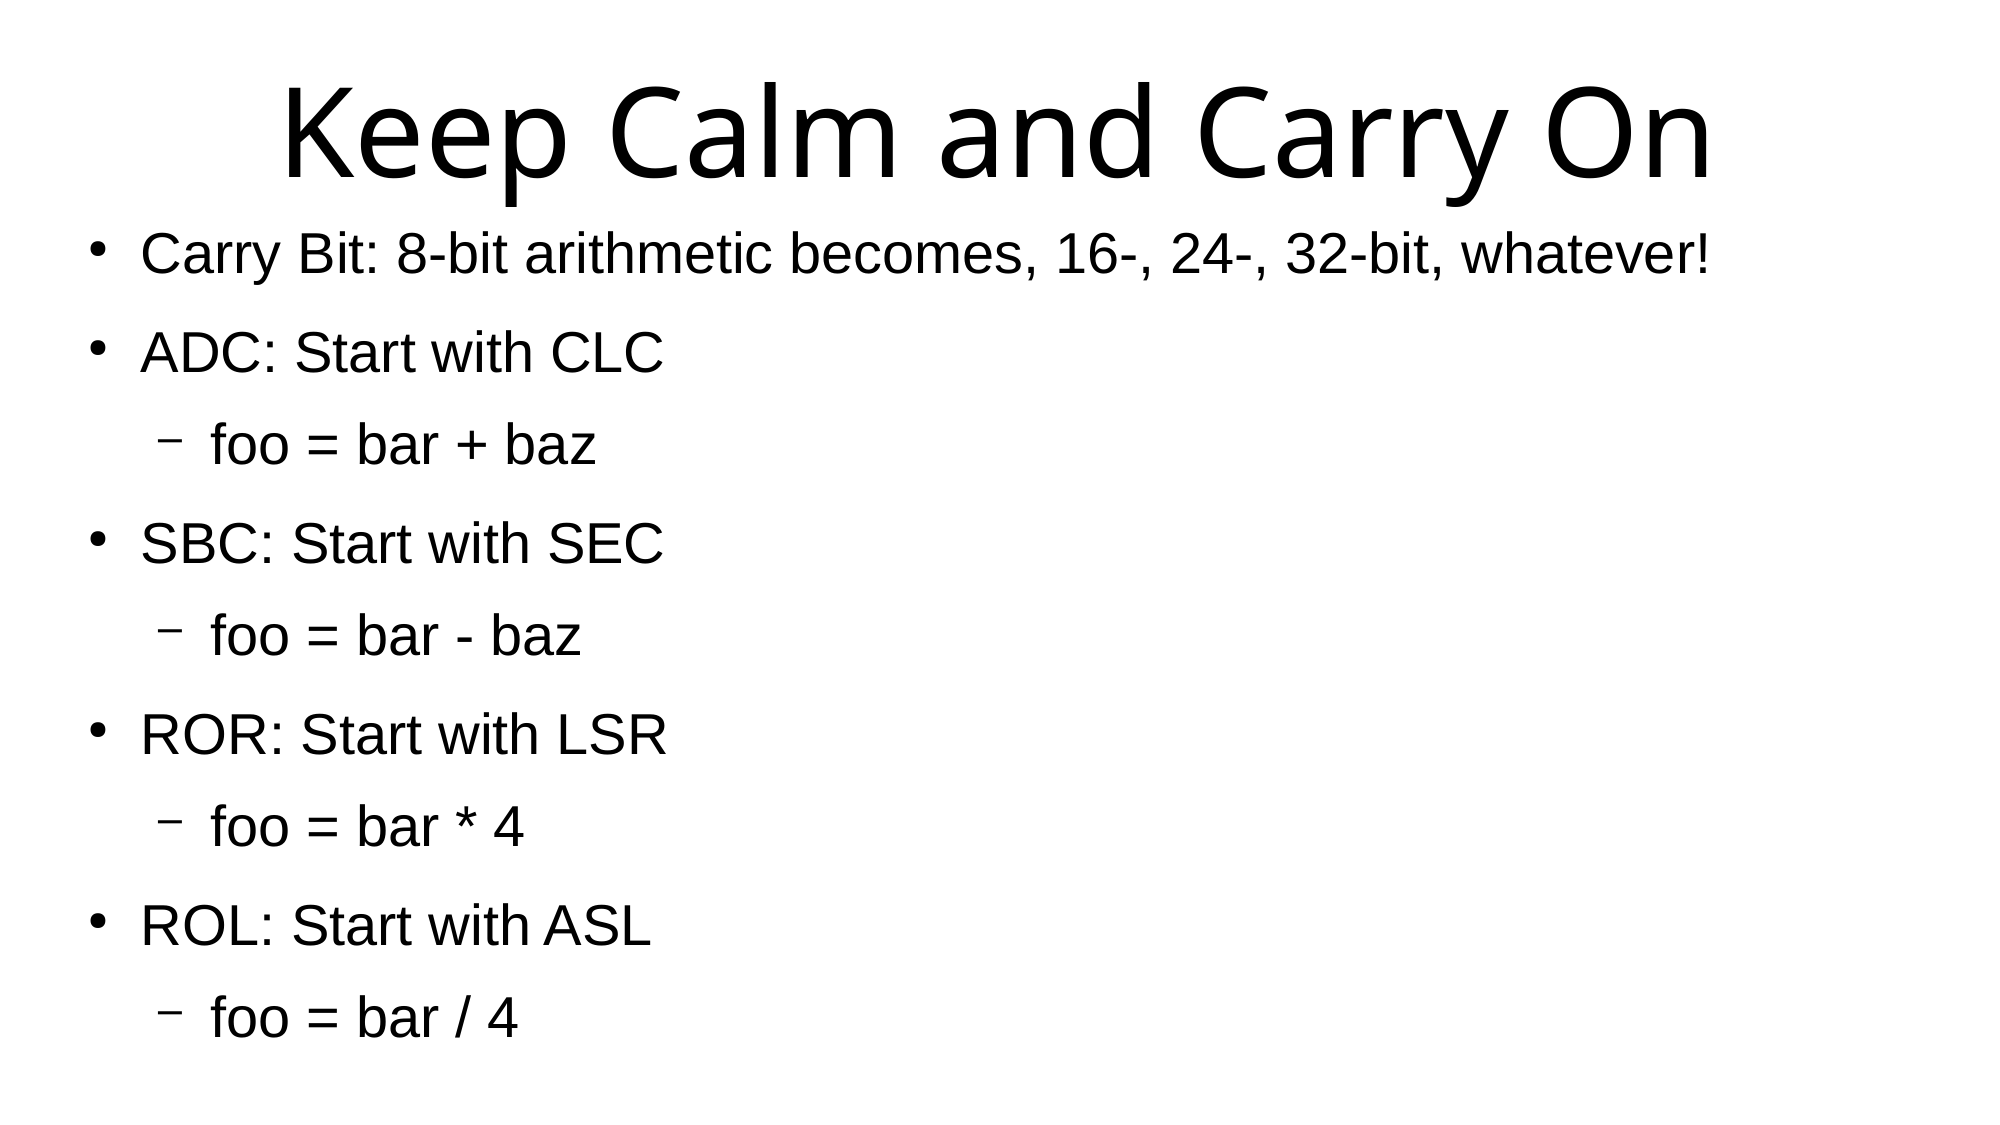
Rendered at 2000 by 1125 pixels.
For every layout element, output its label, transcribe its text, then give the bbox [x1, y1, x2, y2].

title Keep Calm and Carry On [30, 59, 1966, 215]
list Carry Bit: 8-bit arithmetic becomes, 16-, 24-, 32-bit, whatever! ADC: Start with CLC foo = bar + baz SBC: Start with SEC foo = bar - baz ROR: Start with LSR foo = bar * 4 ROL: Start with ASL foo = bar / 4 [55, 215, 1963, 1063]
